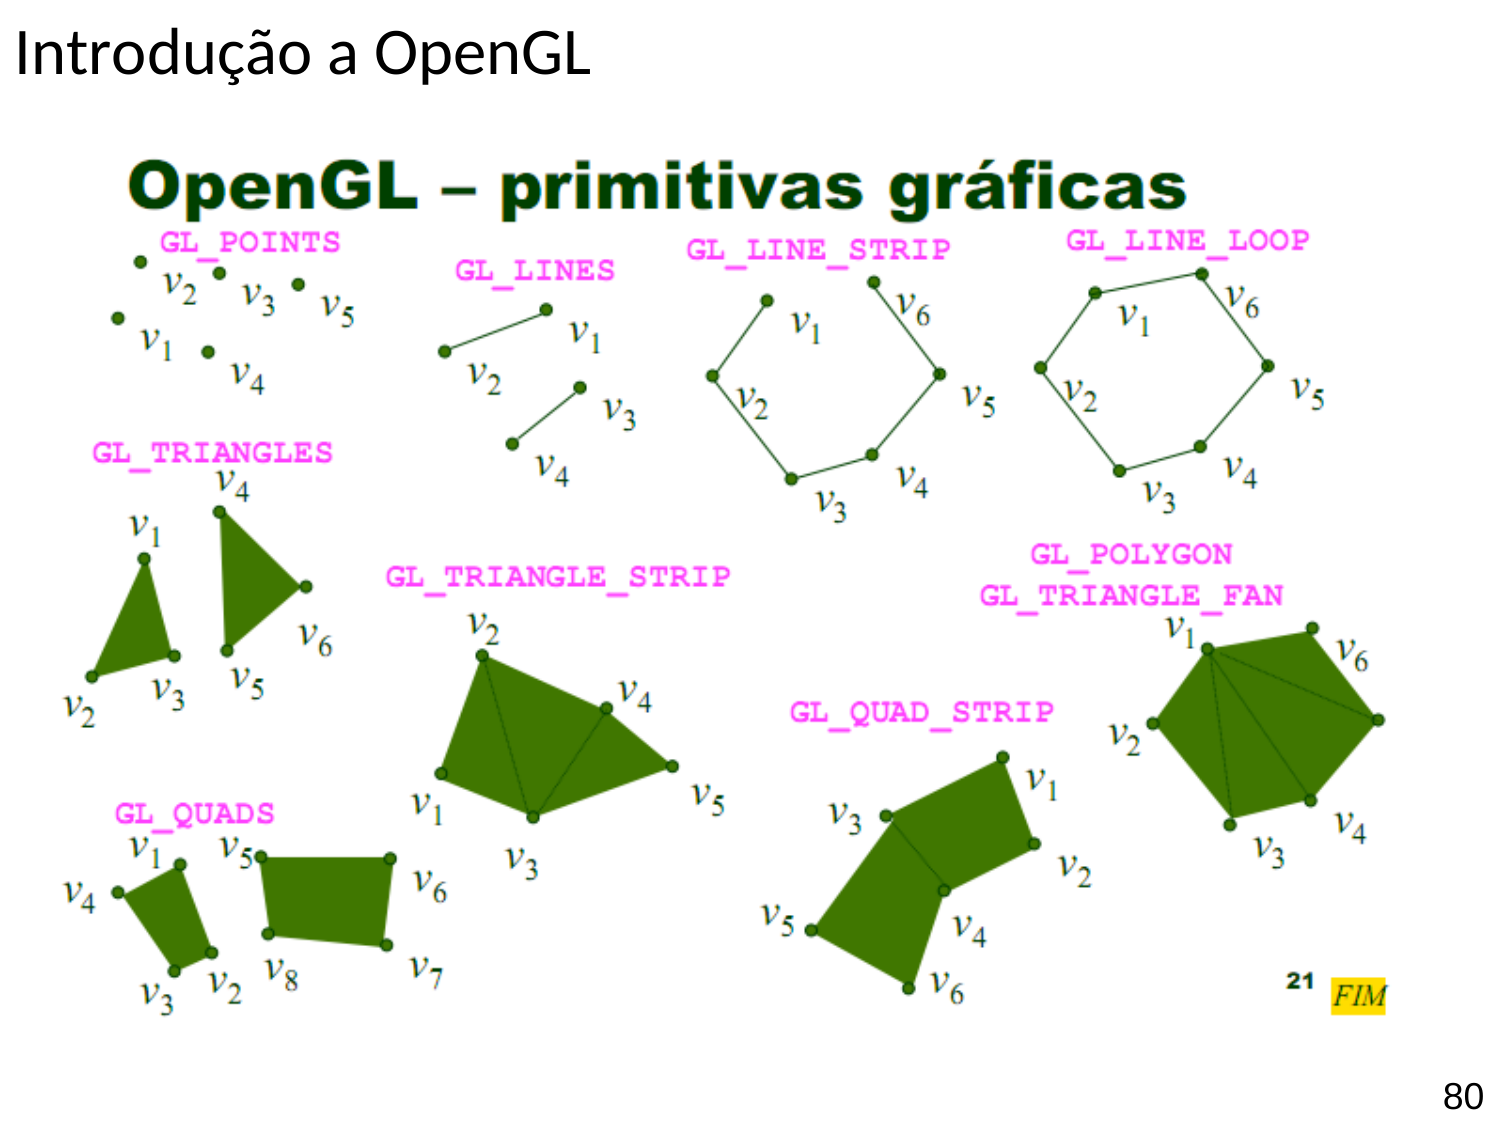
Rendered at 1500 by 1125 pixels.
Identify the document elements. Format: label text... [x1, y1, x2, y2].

text_box Introdução a OpenGL [0, 0, 1051, 141]
text_box 80 [1428, 1064, 1500, 1125]
picture [53, 117, 1418, 1055]
